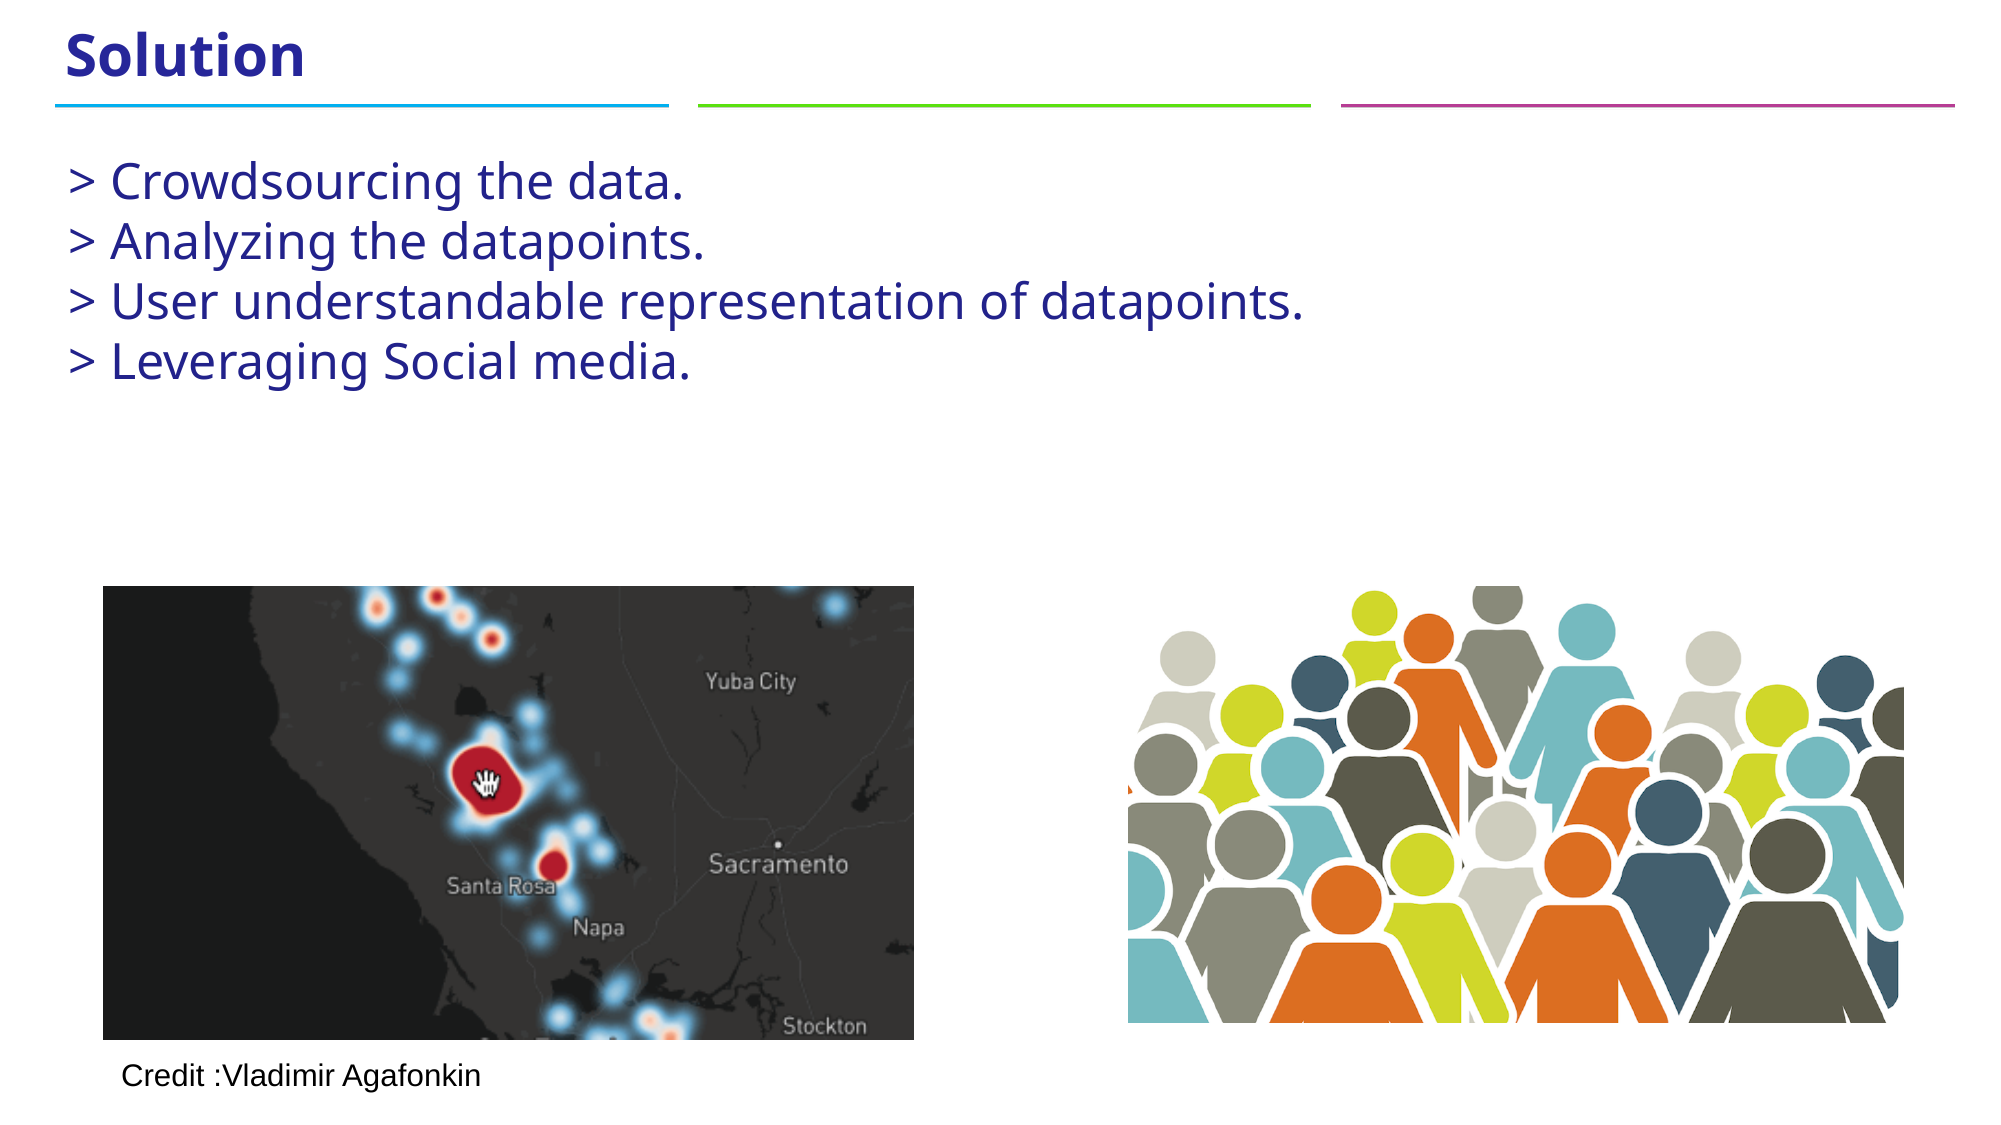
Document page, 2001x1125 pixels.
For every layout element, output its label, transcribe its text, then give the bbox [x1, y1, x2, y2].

picture [696, 104, 1314, 113]
picture [53, 104, 672, 113]
text_box Solution [50, 19, 2001, 84]
picture [1128, 586, 1904, 1023]
picture [103, 586, 914, 1040]
text_box > Crowdsourcing the data. > Analyzing the datapoints. > User understandable representation of datapoints. > Leveraging Social media. [53, 142, 1938, 647]
text_box Credit :Vladimir Agafonkin [106, 1051, 498, 1101]
picture [1339, 104, 1957, 113]
